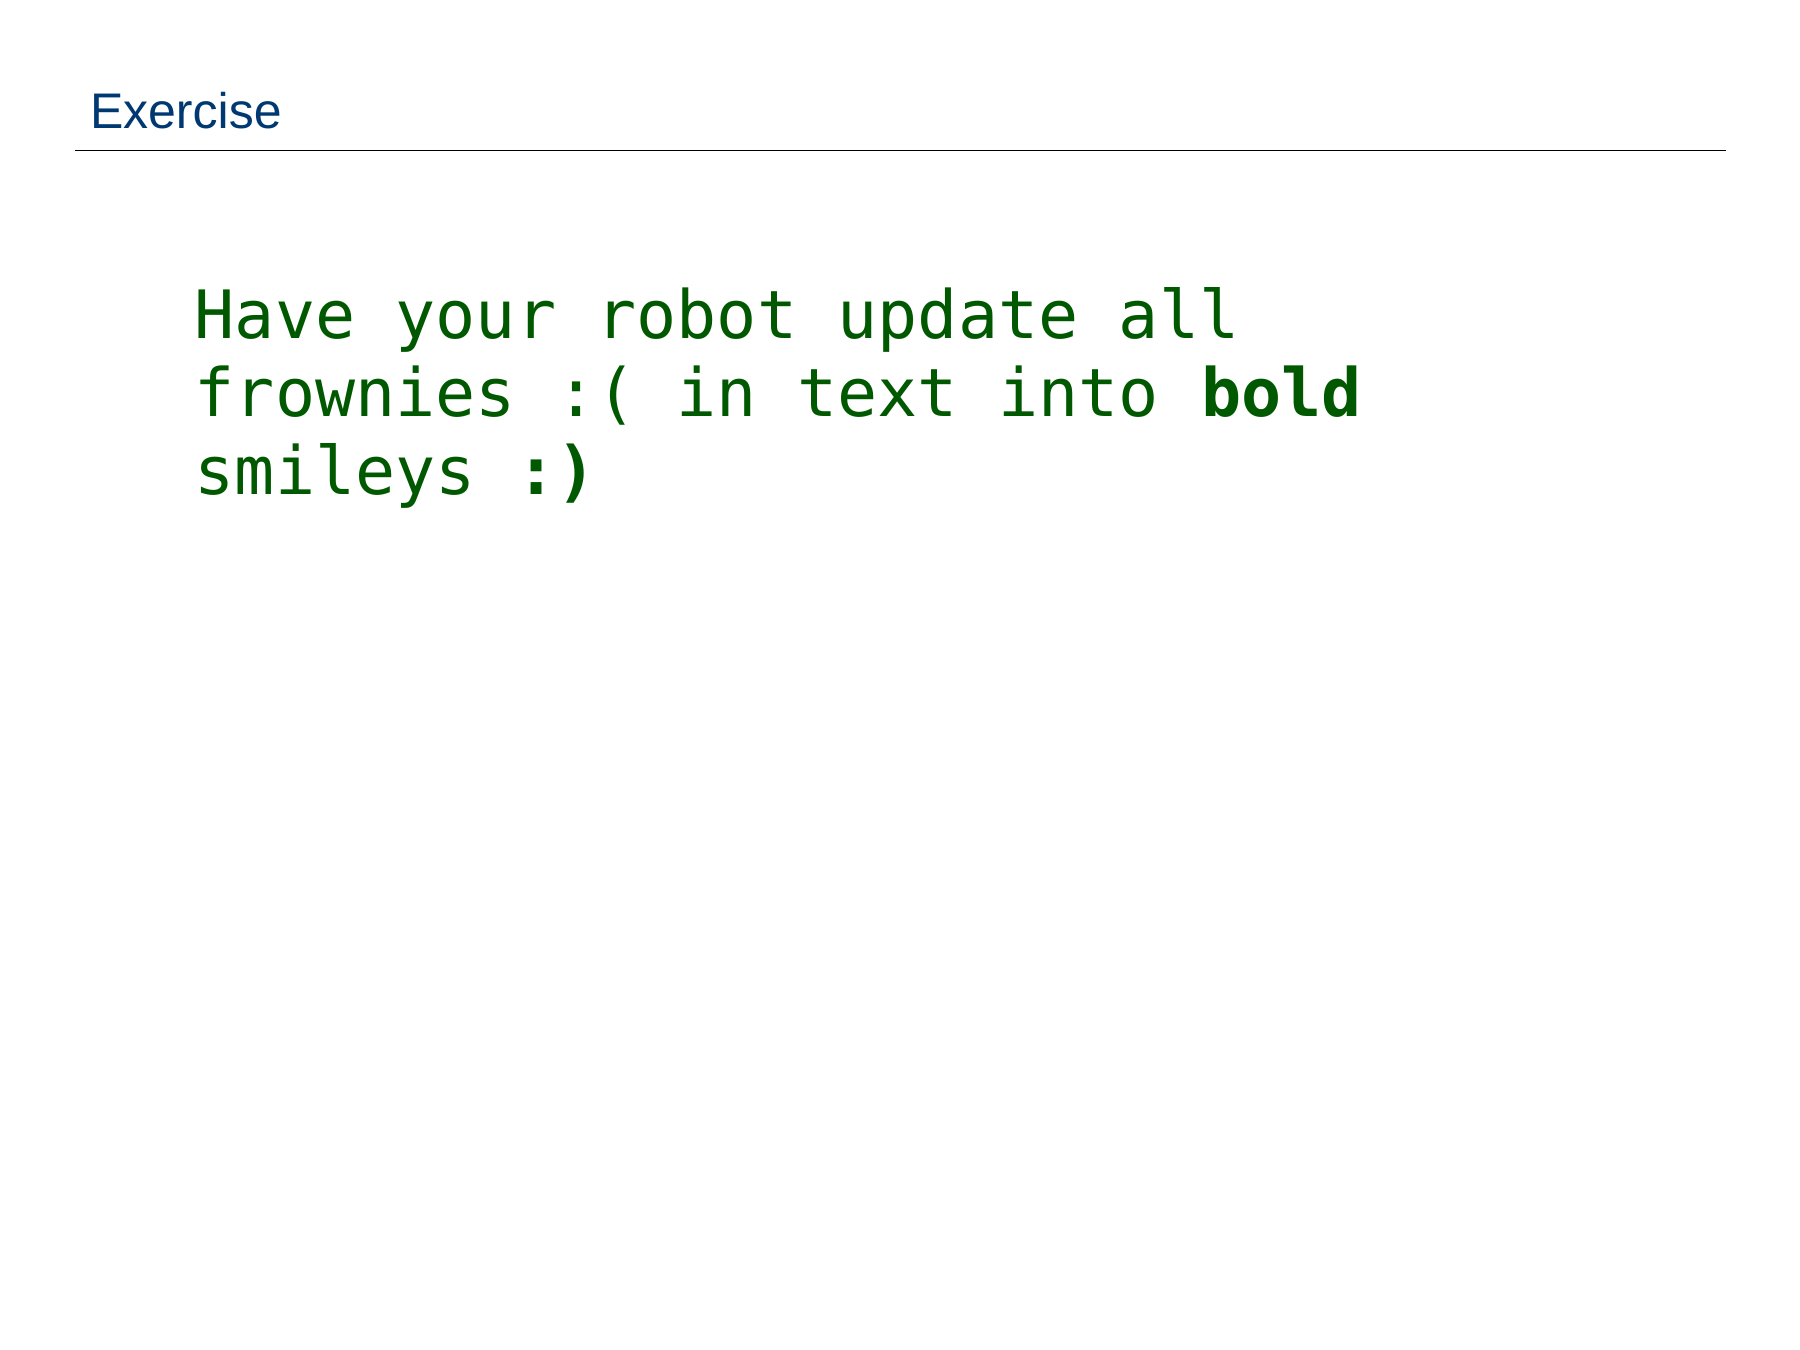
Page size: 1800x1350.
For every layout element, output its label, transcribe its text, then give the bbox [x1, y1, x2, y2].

title Exercise [90, 38, 1710, 147]
text_box Have your robot update all frownies :( in text into bold smileys :) [179, 269, 1426, 518]
